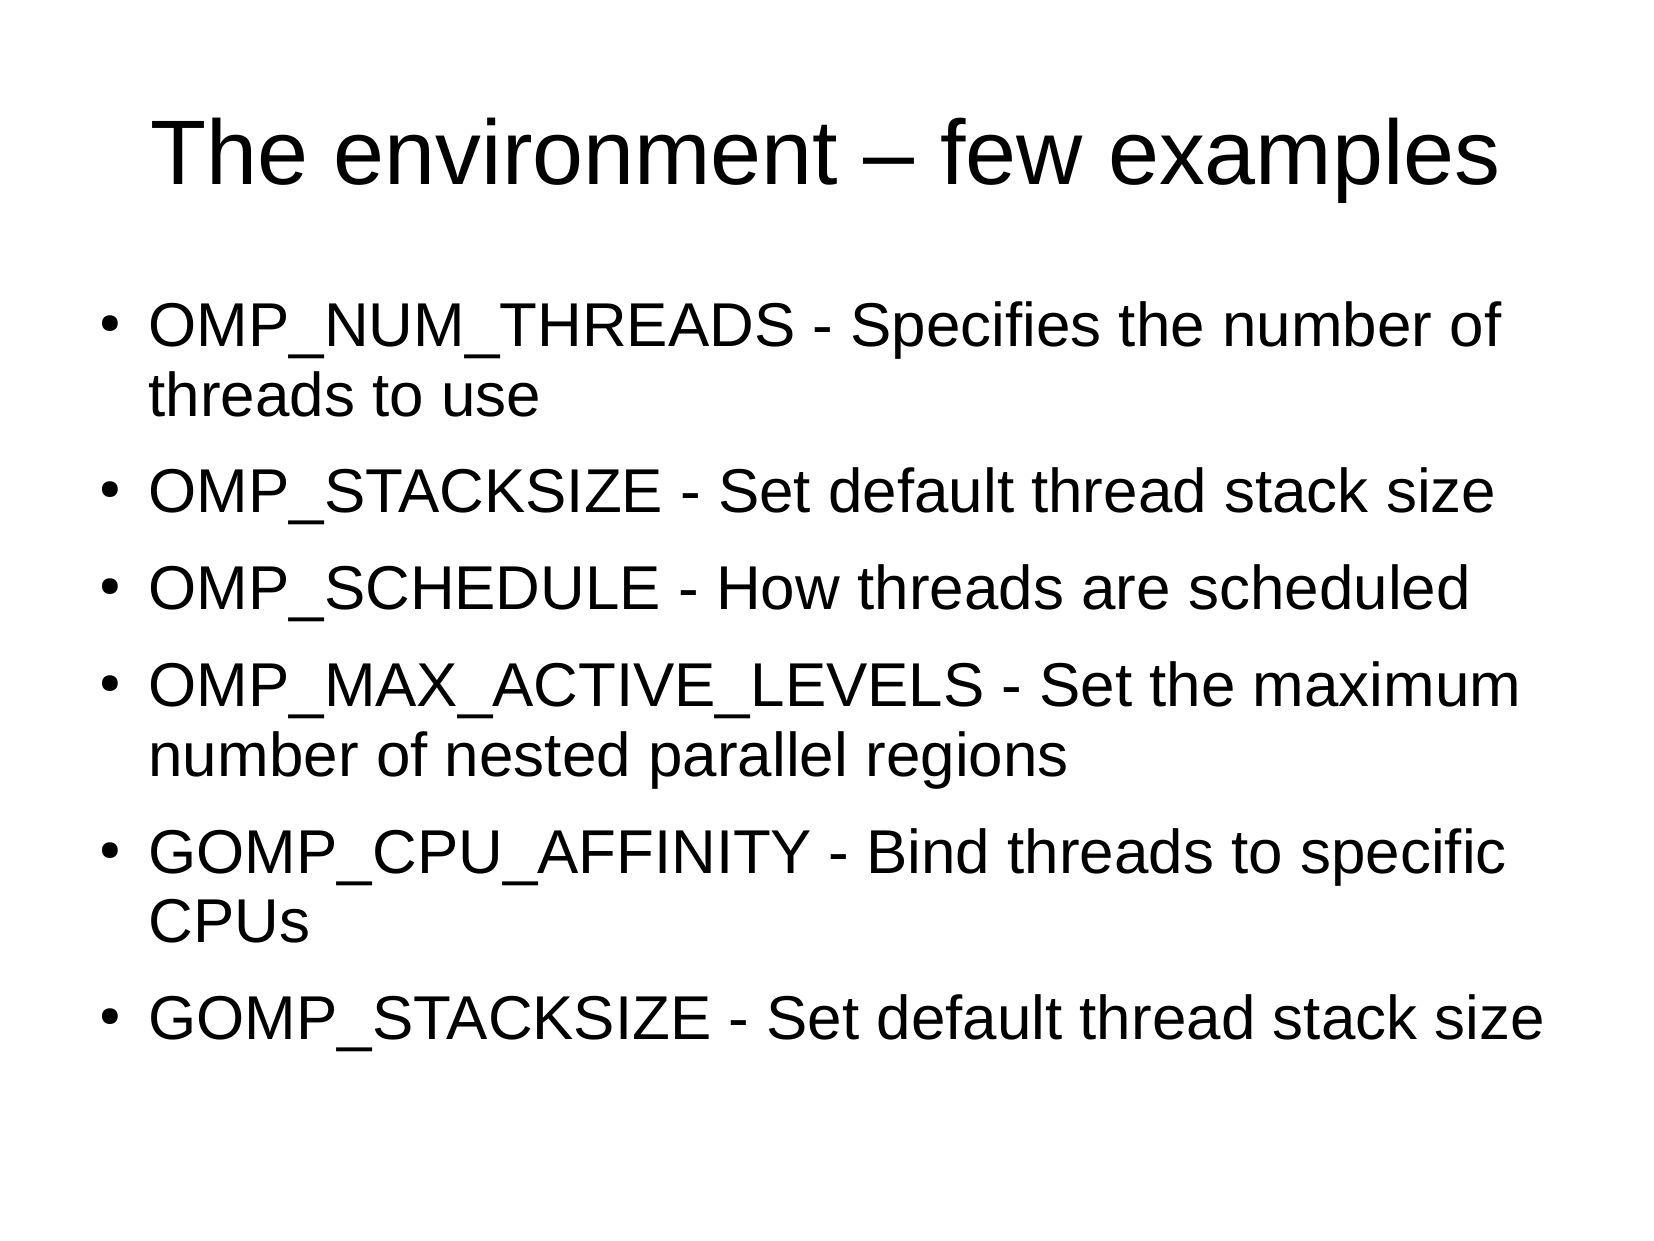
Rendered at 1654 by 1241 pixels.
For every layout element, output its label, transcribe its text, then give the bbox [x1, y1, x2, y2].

title The environment – few examples [82, 49, 1571, 257]
list OMP_NUM_THREADS - Specifies the number of threads to use OMP_STACKSIZE - Set default thread stack size OMP_SCHEDULE - How threads are scheduled OMP_MAX_ACTIVE_LEVELS - Set the maximum number of nested parallel regions GOMP_CPU_AFFINITY - Bind threads to specific CPUs GOMP_STACKSIZE - Set default thread stack size [82, 290, 1571, 1109]
